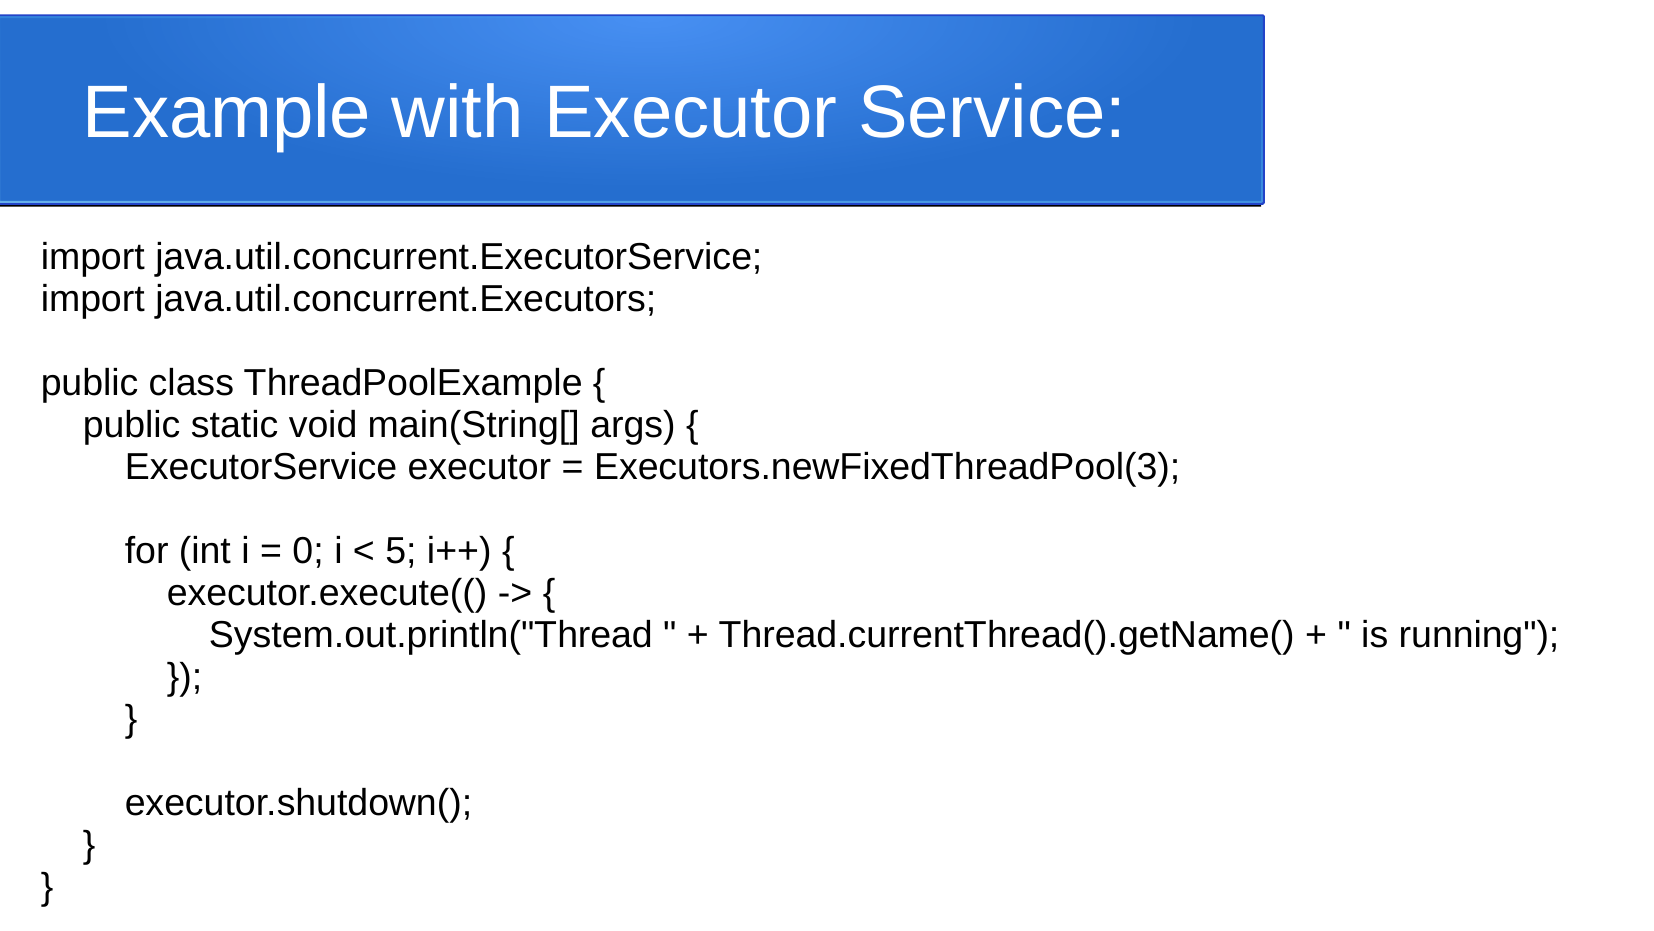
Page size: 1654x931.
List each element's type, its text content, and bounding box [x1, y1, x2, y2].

title Example with Executor Service: [82, 35, 1235, 189]
text_box import java.util.concurrent.ExecutorService; import java.util.concurrent.Executors; public class ThreadPoolExample { public static void main(String[] args) { ExecutorService executor = Executors.newFixedThreadPool(3); for (int i = 0; i < 5; i++) { executor.execute(() -> { System.out.println("Thread " + Thread.currentThread().getName() + " is running"); }); } executor.shutdown(); } } [26, 228, 1576, 916]
